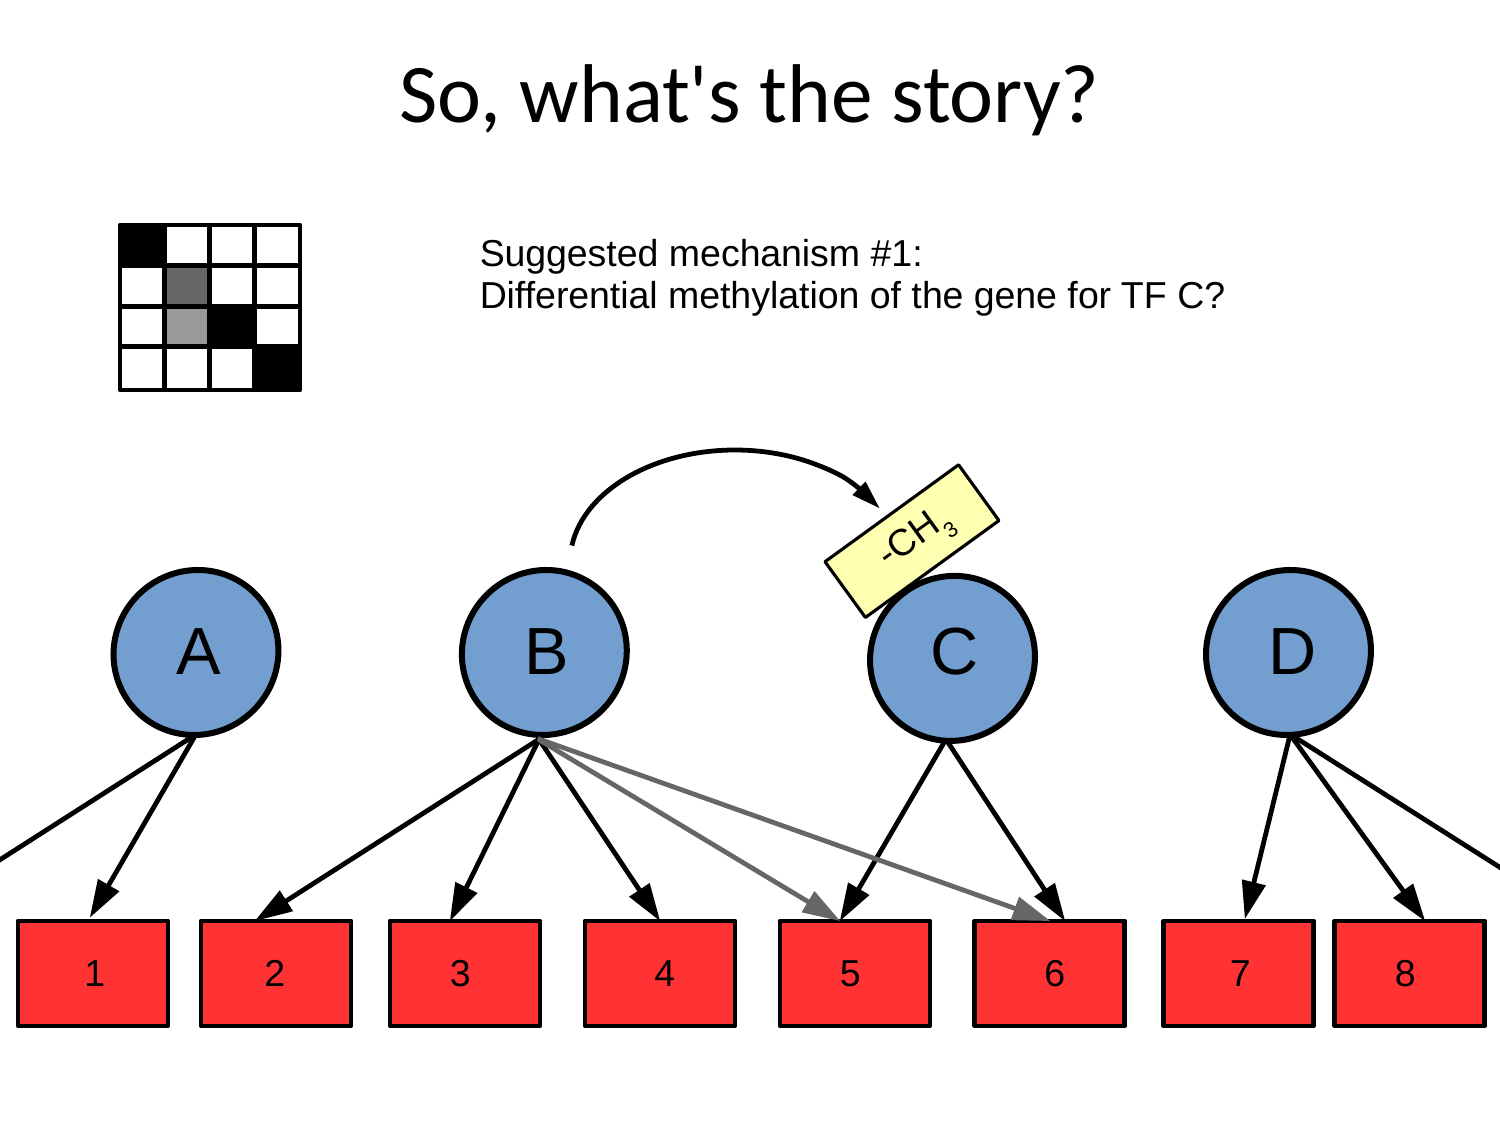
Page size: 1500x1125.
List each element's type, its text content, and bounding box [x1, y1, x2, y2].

text_box 4 [639, 945, 691, 1017]
text_box [461, 570, 627, 736]
text_box 3 [435, 945, 486, 1017]
text_box [780, 920, 931, 1026]
text_box 8 [1380, 945, 1431, 1017]
text_box [1163, 920, 1314, 1026]
text_box A [161, 606, 236, 711]
text_box 7 [1215, 945, 1266, 1017]
text_box D [1254, 606, 1333, 711]
text_box [113, 570, 279, 735]
text_box [585, 920, 736, 1026]
text_box C [916, 606, 995, 711]
text_box [1334, 920, 1485, 1026]
title So, what's the story? [75, 0, 1426, 203]
text_box B [510, 606, 585, 711]
text_box [120, 224, 301, 390]
text_box [17, 920, 168, 1026]
text_box 2 [249, 945, 301, 1017]
text_box 6 [1029, 945, 1081, 1017]
text_box 1 [69, 945, 121, 1017]
text_box Suggested mechanism #1: Differential methylation of the gene for TF C? [465, 224, 1291, 330]
text_box [1206, 570, 1371, 735]
text_box -CH3 [825, 464, 999, 618]
text_box [870, 575, 1036, 741]
text_box [390, 920, 541, 1026]
text_box 5 [825, 945, 876, 1017]
text_box [201, 920, 352, 1026]
text_box [974, 920, 1125, 1026]
